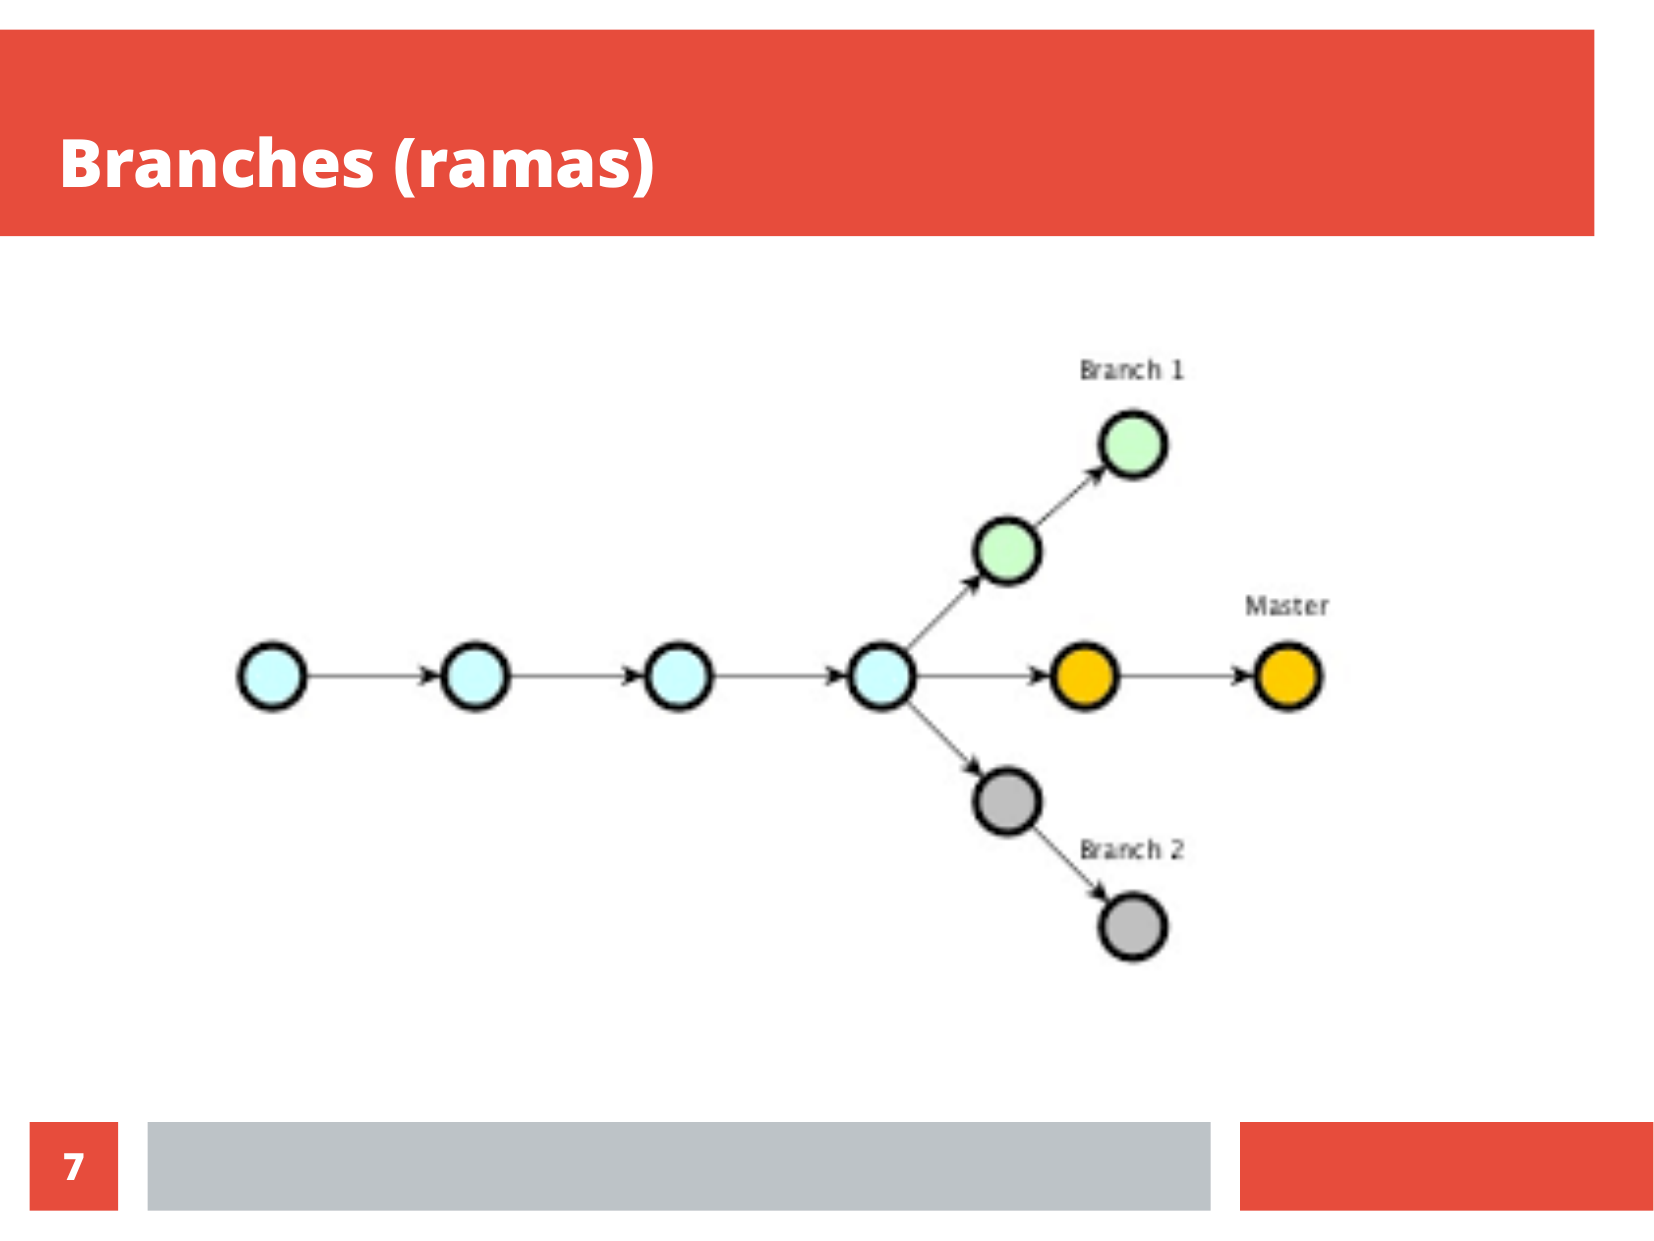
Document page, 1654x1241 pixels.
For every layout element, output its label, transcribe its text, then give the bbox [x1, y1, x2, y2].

title Branches (ramas) [59, 59, 1595, 207]
picture [210, 318, 1366, 991]
